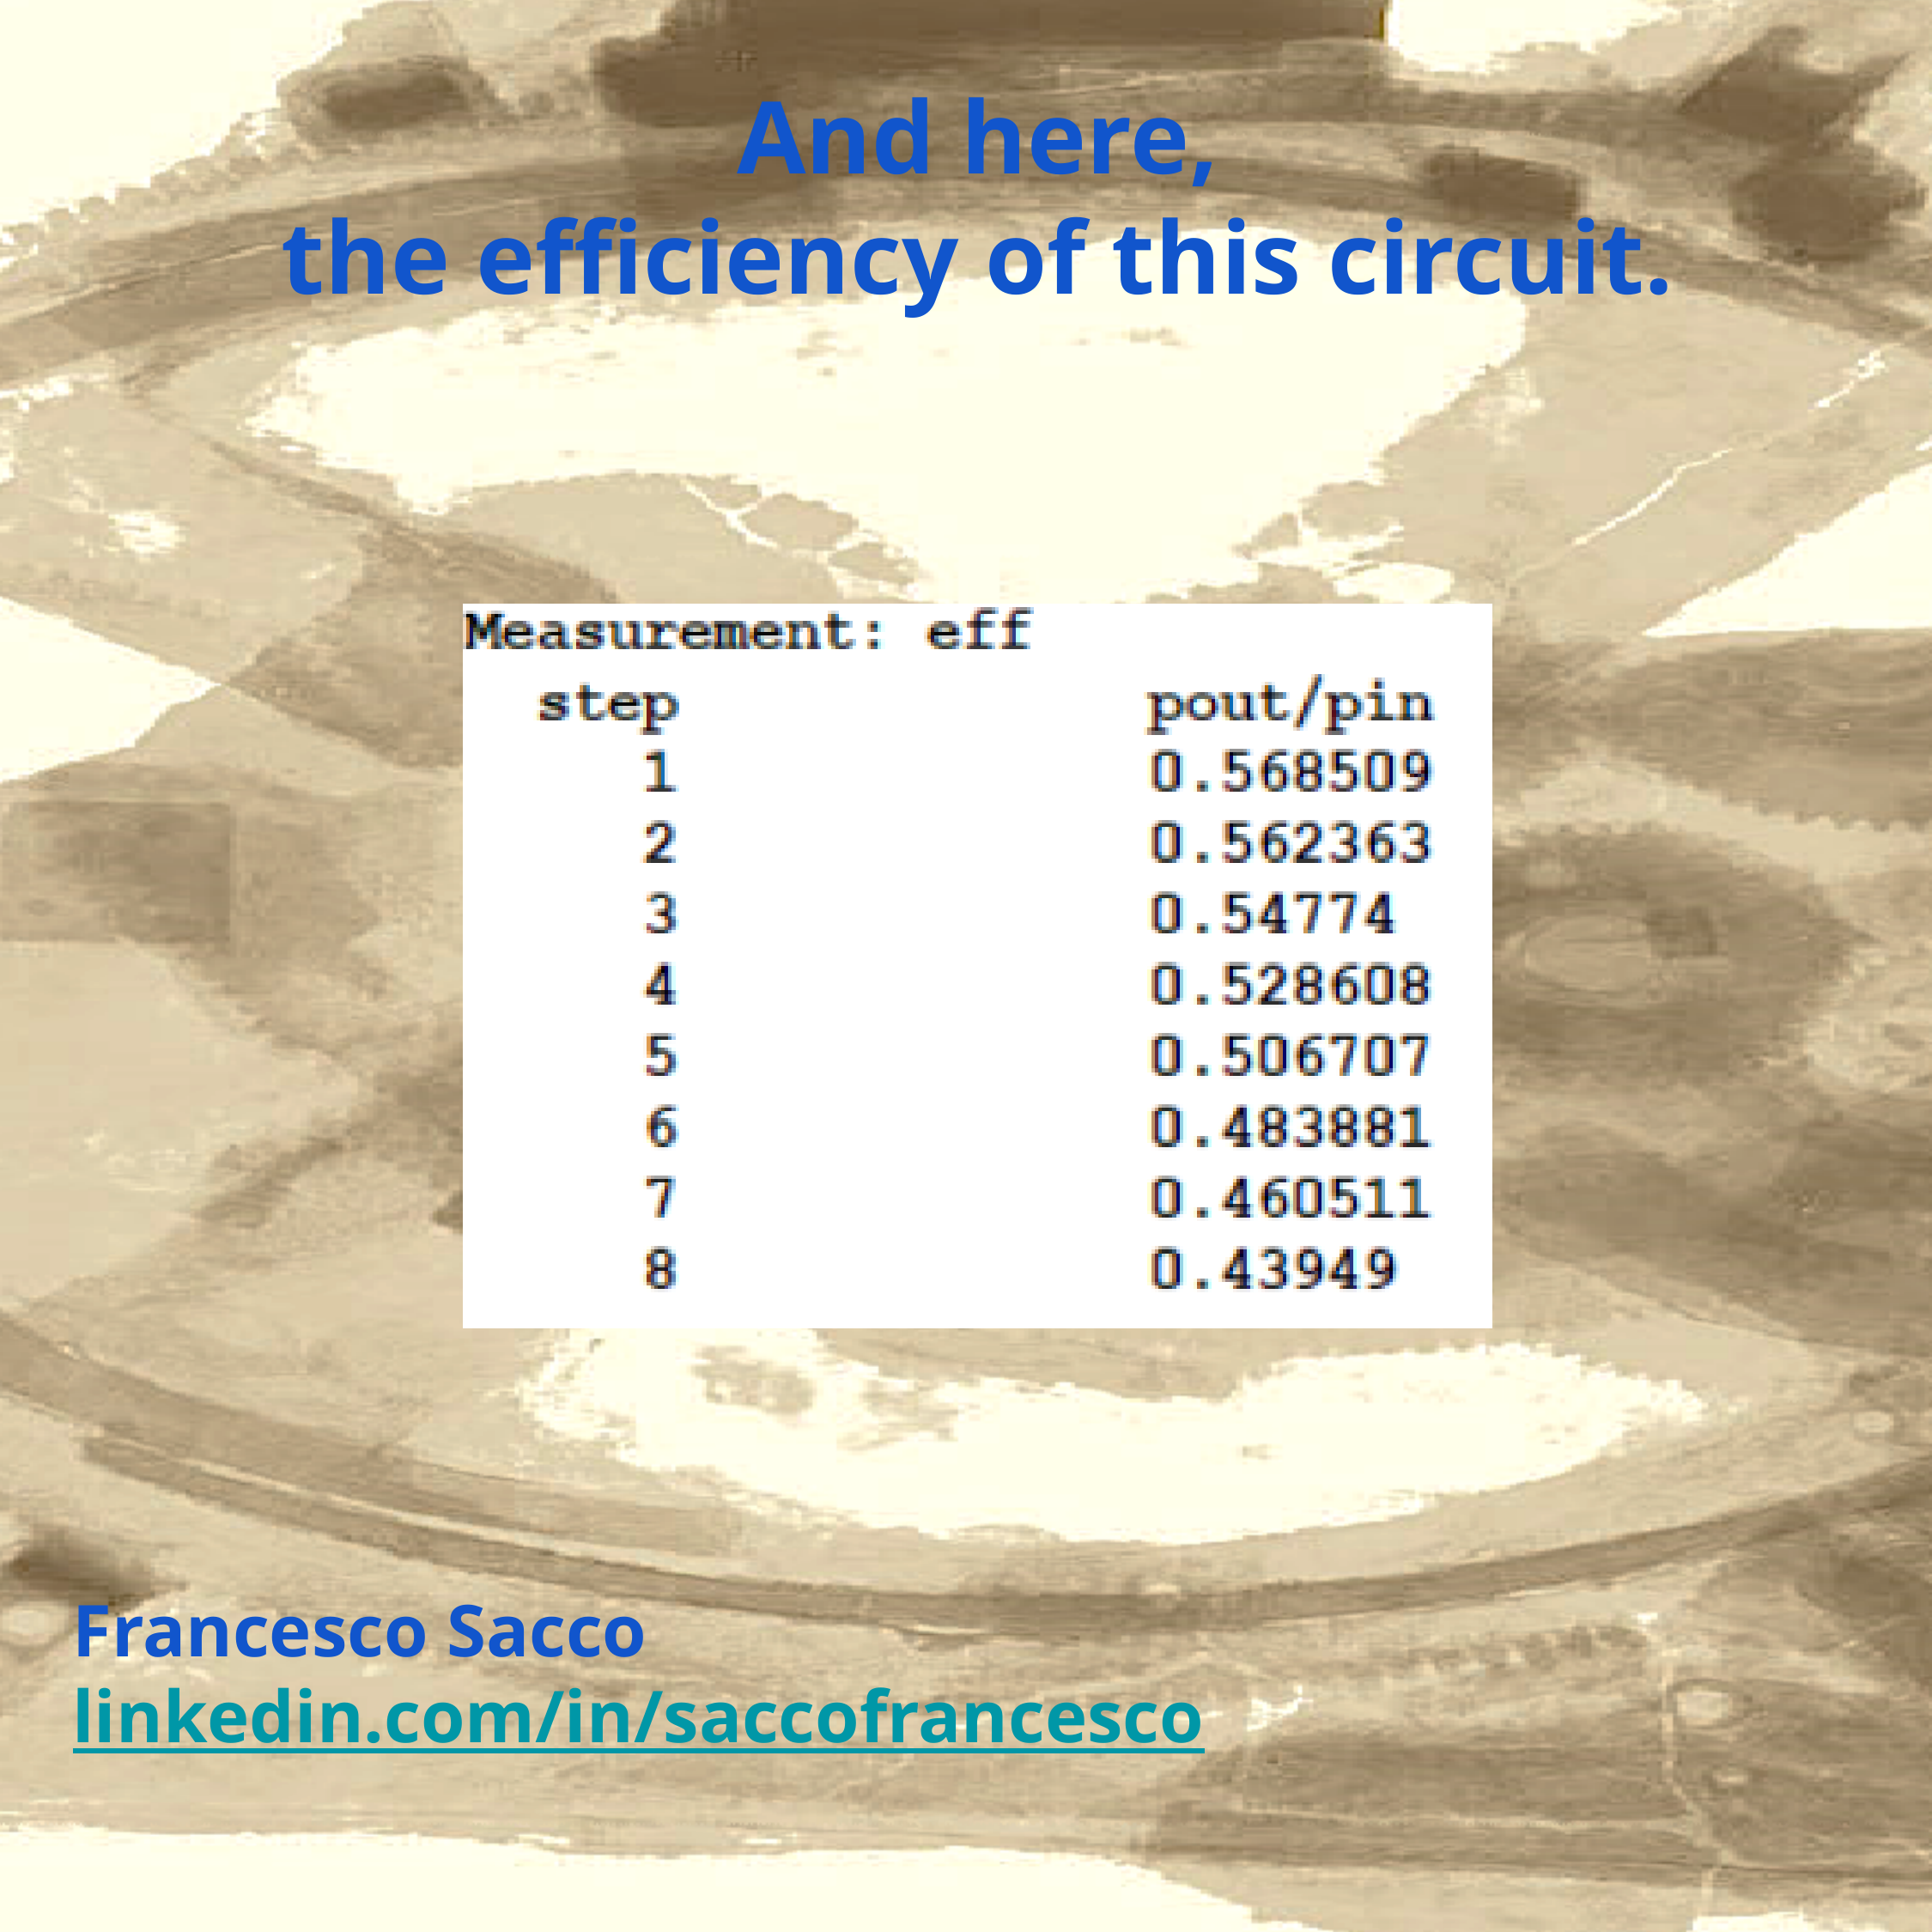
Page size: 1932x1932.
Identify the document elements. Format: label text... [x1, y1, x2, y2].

text_box And here, the efficiency of this circuit. [71, 60, 1884, 260]
picture [0, 0, 1932, 1932]
text_box Francesco Sacco linkedin.com/in/saccofrancesco [59, 1572, 1873, 1791]
